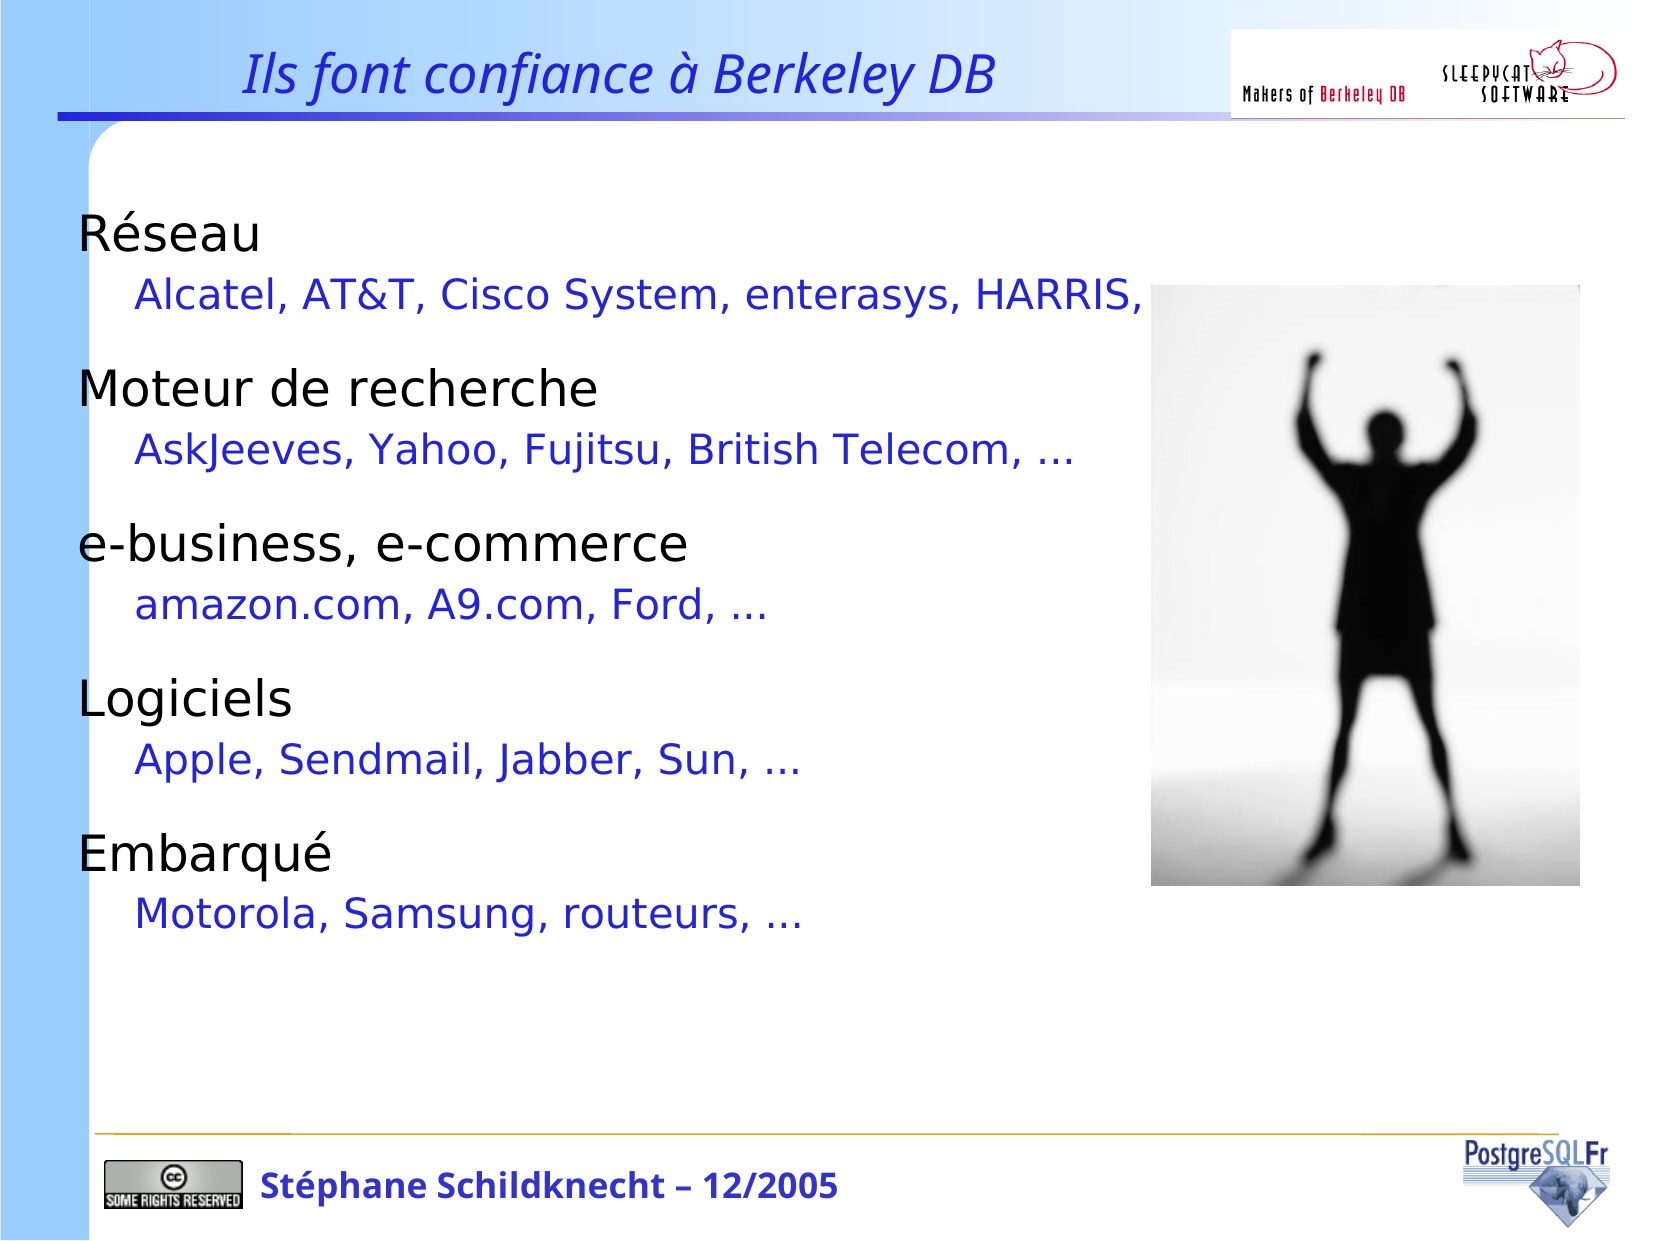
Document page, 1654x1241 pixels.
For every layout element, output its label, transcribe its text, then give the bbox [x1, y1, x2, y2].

list Réseau Alcatel, AT&T, Cisco System, enterasys, HARRIS, ... Moteur de recherche AskJeeves, Yahoo, Fujitsu, British Telecom, ... e-business, e-commerce amazon.com, A9.com, Ford, ... Logiciels Apple, Sendmail, Jabber, Sun, ... Embarqué Motorola, Samsung, routeurs, ... [77, 175, 1536, 1063]
picture [104, 1160, 243, 1209]
picture [1231, 29, 1625, 119]
picture [1151, 285, 1580, 886]
picture [1462, 1139, 1610, 1228]
title Ils font confiance à Berkeley DB [59, 0, 1182, 148]
